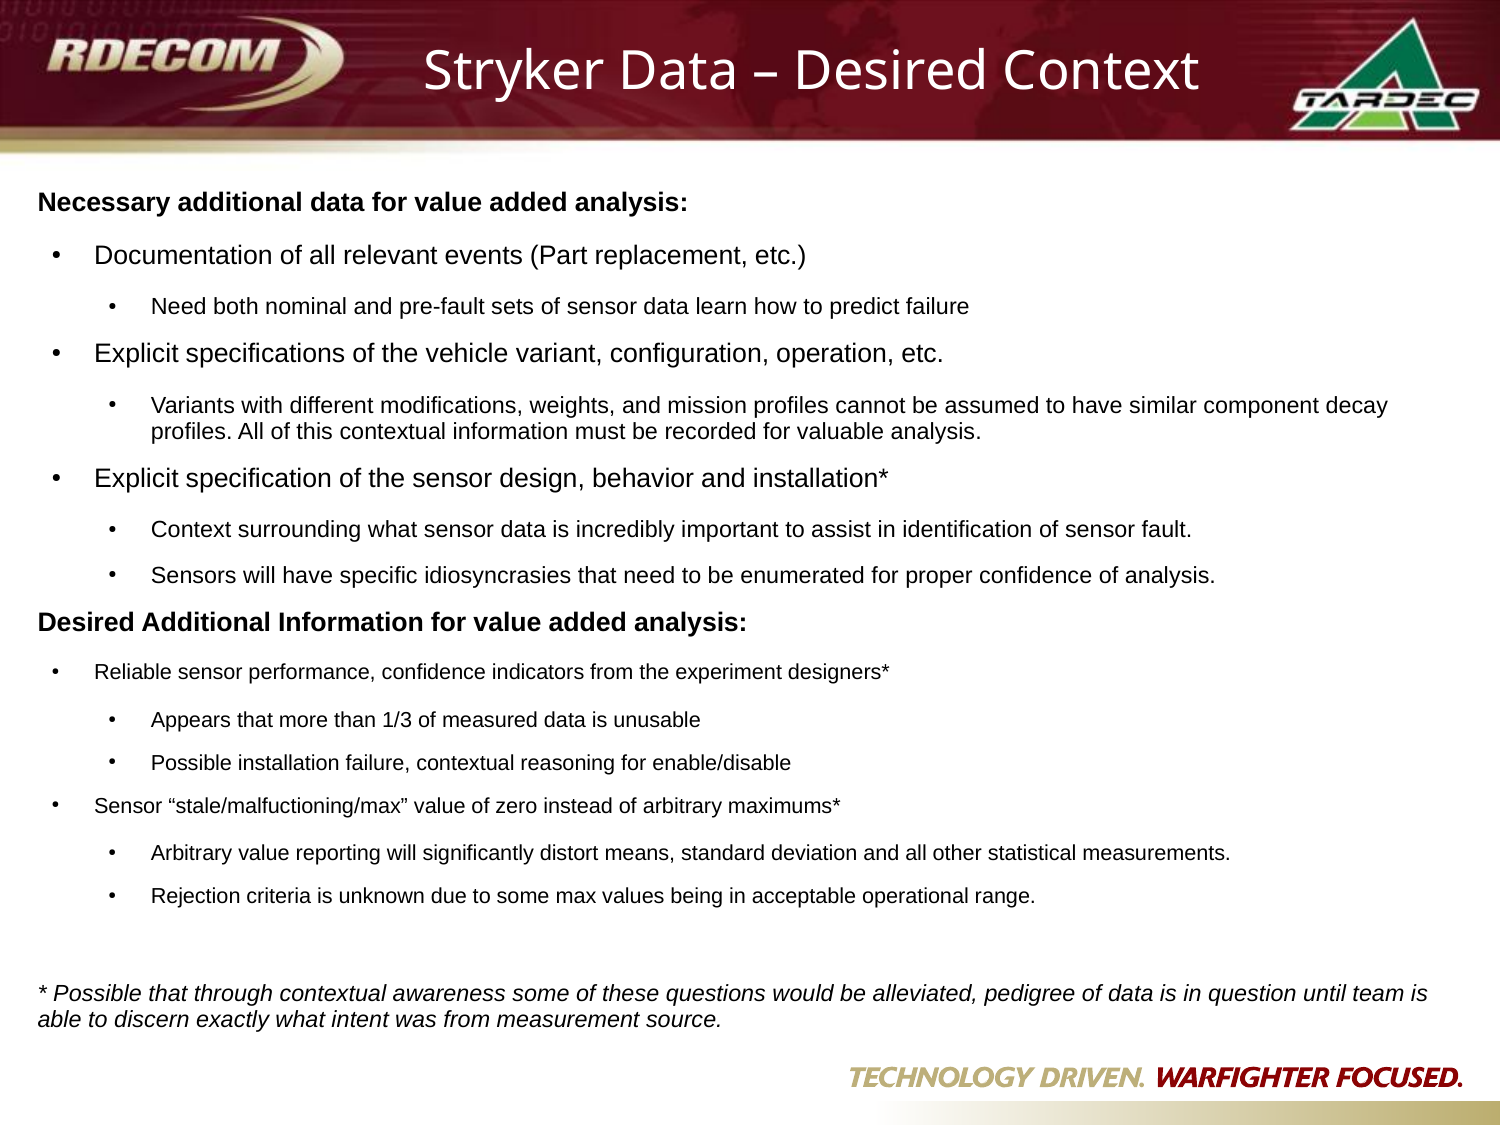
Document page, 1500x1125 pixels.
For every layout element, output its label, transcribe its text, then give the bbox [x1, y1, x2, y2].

title Stryker Data – Desired Context [350, 7, 1275, 131]
picture [0, 0, 1500, 171]
list Necessary additional data for value added analysis: Documentation of all relevant events (Part replacement, etc.) Need both nominal and pre-fault sets of sensor data learn how to predict failure Explicit specifications of the vehicle variant, configuration, operation, etc. Variants with different modifications, weights, and mission profiles cannot be assumed to have similar component decay profiles. All of this contextual information must be recorded for valuable analysis. Explicit specification of the sensor design, behavior and installation* Context surrounding what sensor data is incredibly important to assist in identification of sensor fault. Sensors will have specific idiosyncrasies that need to be enumerated for proper confidence of analysis. Desired Additional Information for value added analysis: Reliable sensor performance, confidence indicators from the experiment designers* Appears that more than 1/3 of measured data is unusable Possible installation failure, contextual reasoning for enable/disable Sensor “stale/malfuctioning/max” value of zero instead of arbitrary maximums* Arbitrary value reporting will significantly distort means, standard deviation and all other statistical measurements. Rejection criteria is unknown due to some max values being in acceptable operational range. * Possible that through contextual awareness some of these questions would be alleviated, pedigree of data is in question until team is able to discern exactly what intent was from measurement source. [37, 187, 1463, 1038]
